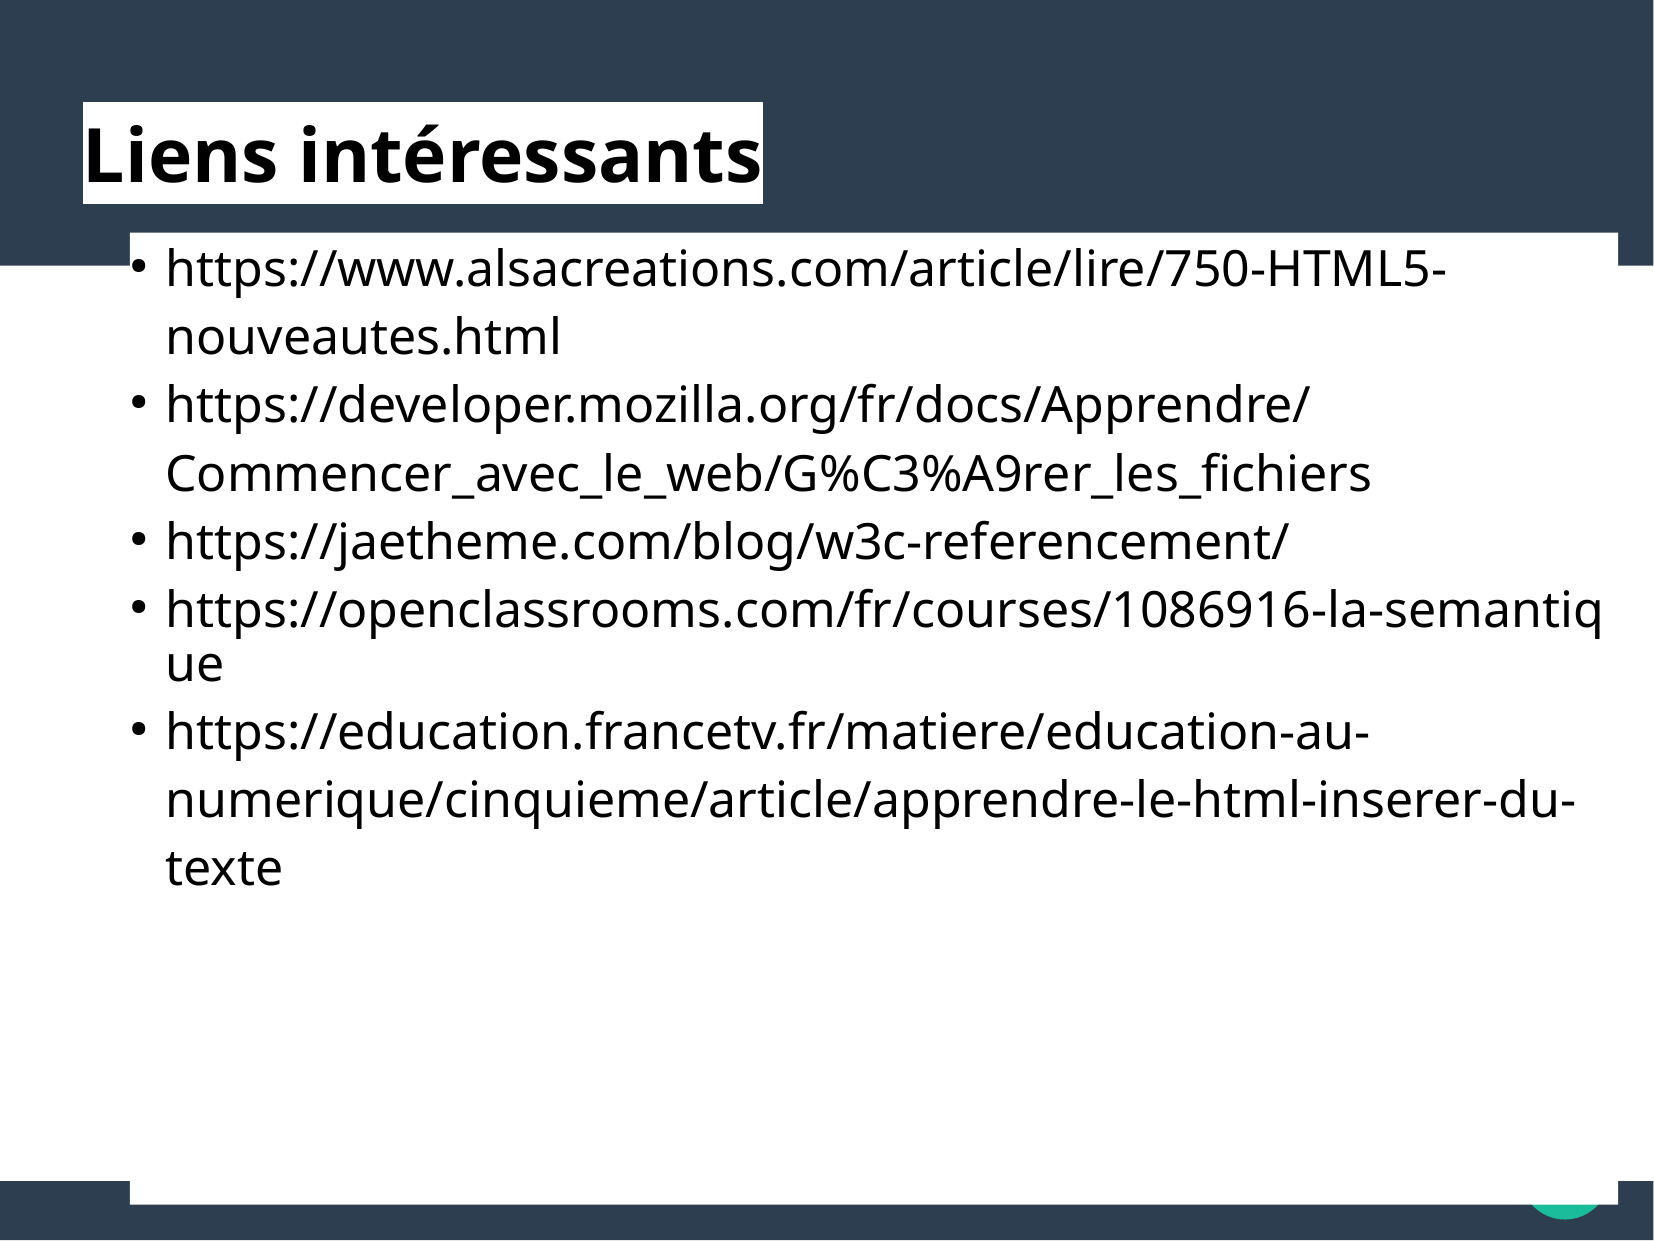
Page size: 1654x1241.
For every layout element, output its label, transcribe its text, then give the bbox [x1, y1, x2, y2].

title Liens intéressants [82, 49, 1571, 257]
subtitle https://www.alsacreations.com/article/lire/750-HTML5-nouveautes.html https://developer.mozilla.org/fr/docs/Apprendre/Commencer_avec_le_web/G%C3%A9rer_les_fichiers https://jaetheme.com/blog/w3c-referencement/ https://openclassrooms.com/fr/courses/1086916-la-semantique https://education.francetv.fr/matiere/education-au-numerique/cinquieme/article/apprendre-le-html-inserer-du-texte [129, 232, 1619, 1205]
